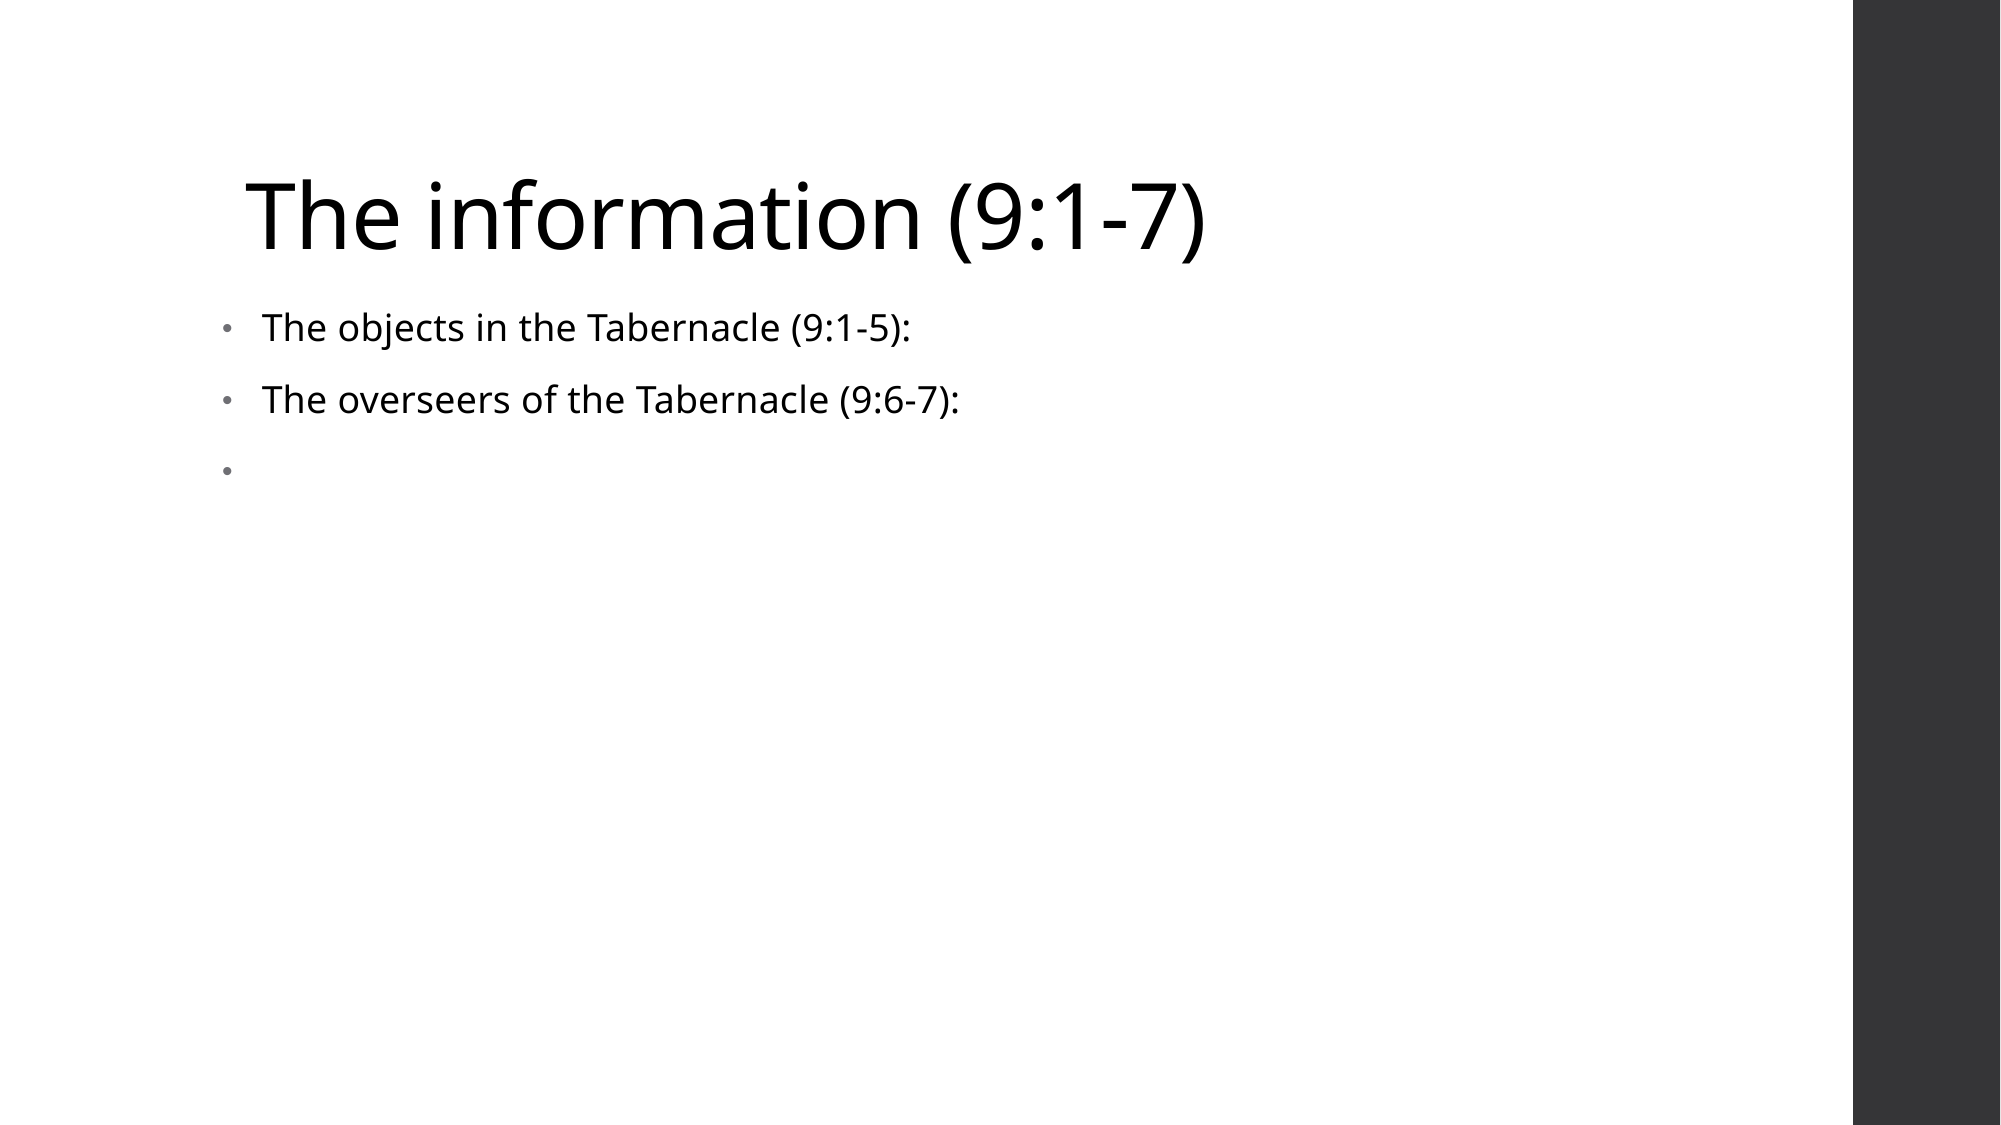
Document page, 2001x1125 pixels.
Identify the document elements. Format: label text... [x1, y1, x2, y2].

list The objects in the Tabernacle (9:1-5): The overseers of the Tabernacle (9:6-7): [206, 299, 1617, 1014]
title The information (9:1-7) [206, 60, 1797, 278]
